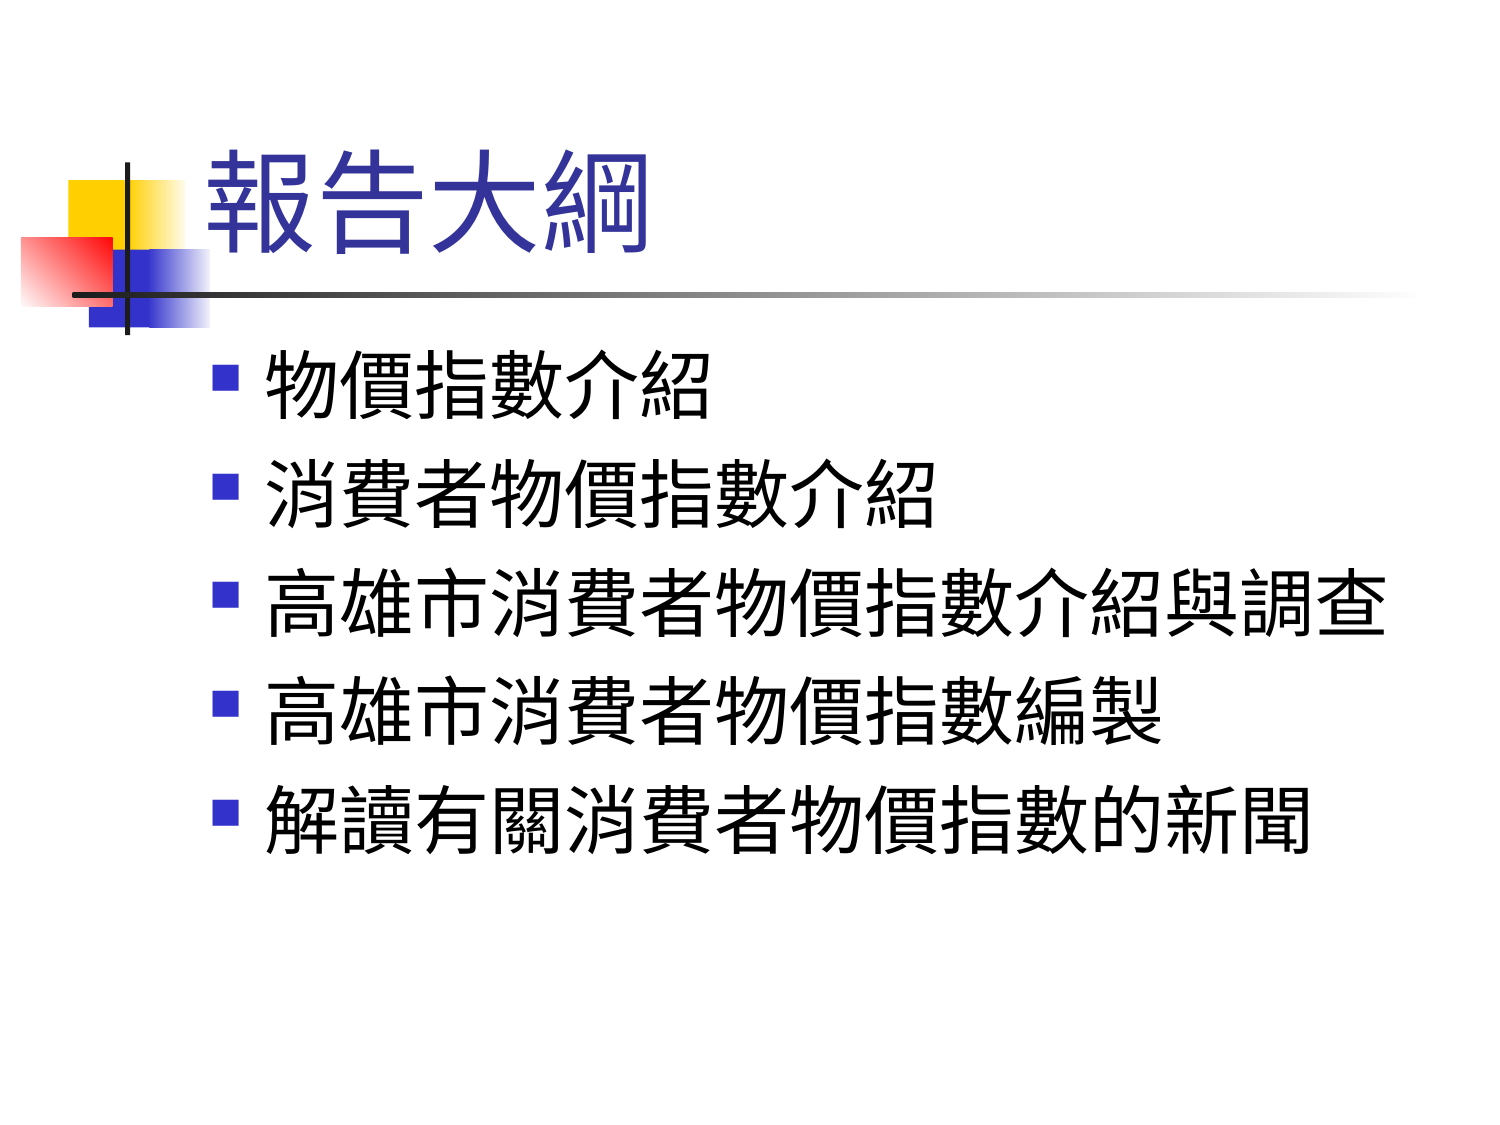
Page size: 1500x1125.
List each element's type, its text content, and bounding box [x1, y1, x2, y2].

list 物價指數介紹 消費者物價指數介紹 高雄市消費者物價指數介紹與調查 高雄市消費者物價指數編製 解讀有關消費者物價指數的新聞 [193, 331, 1469, 1007]
title 報告大綱 [188, 35, 1468, 276]
